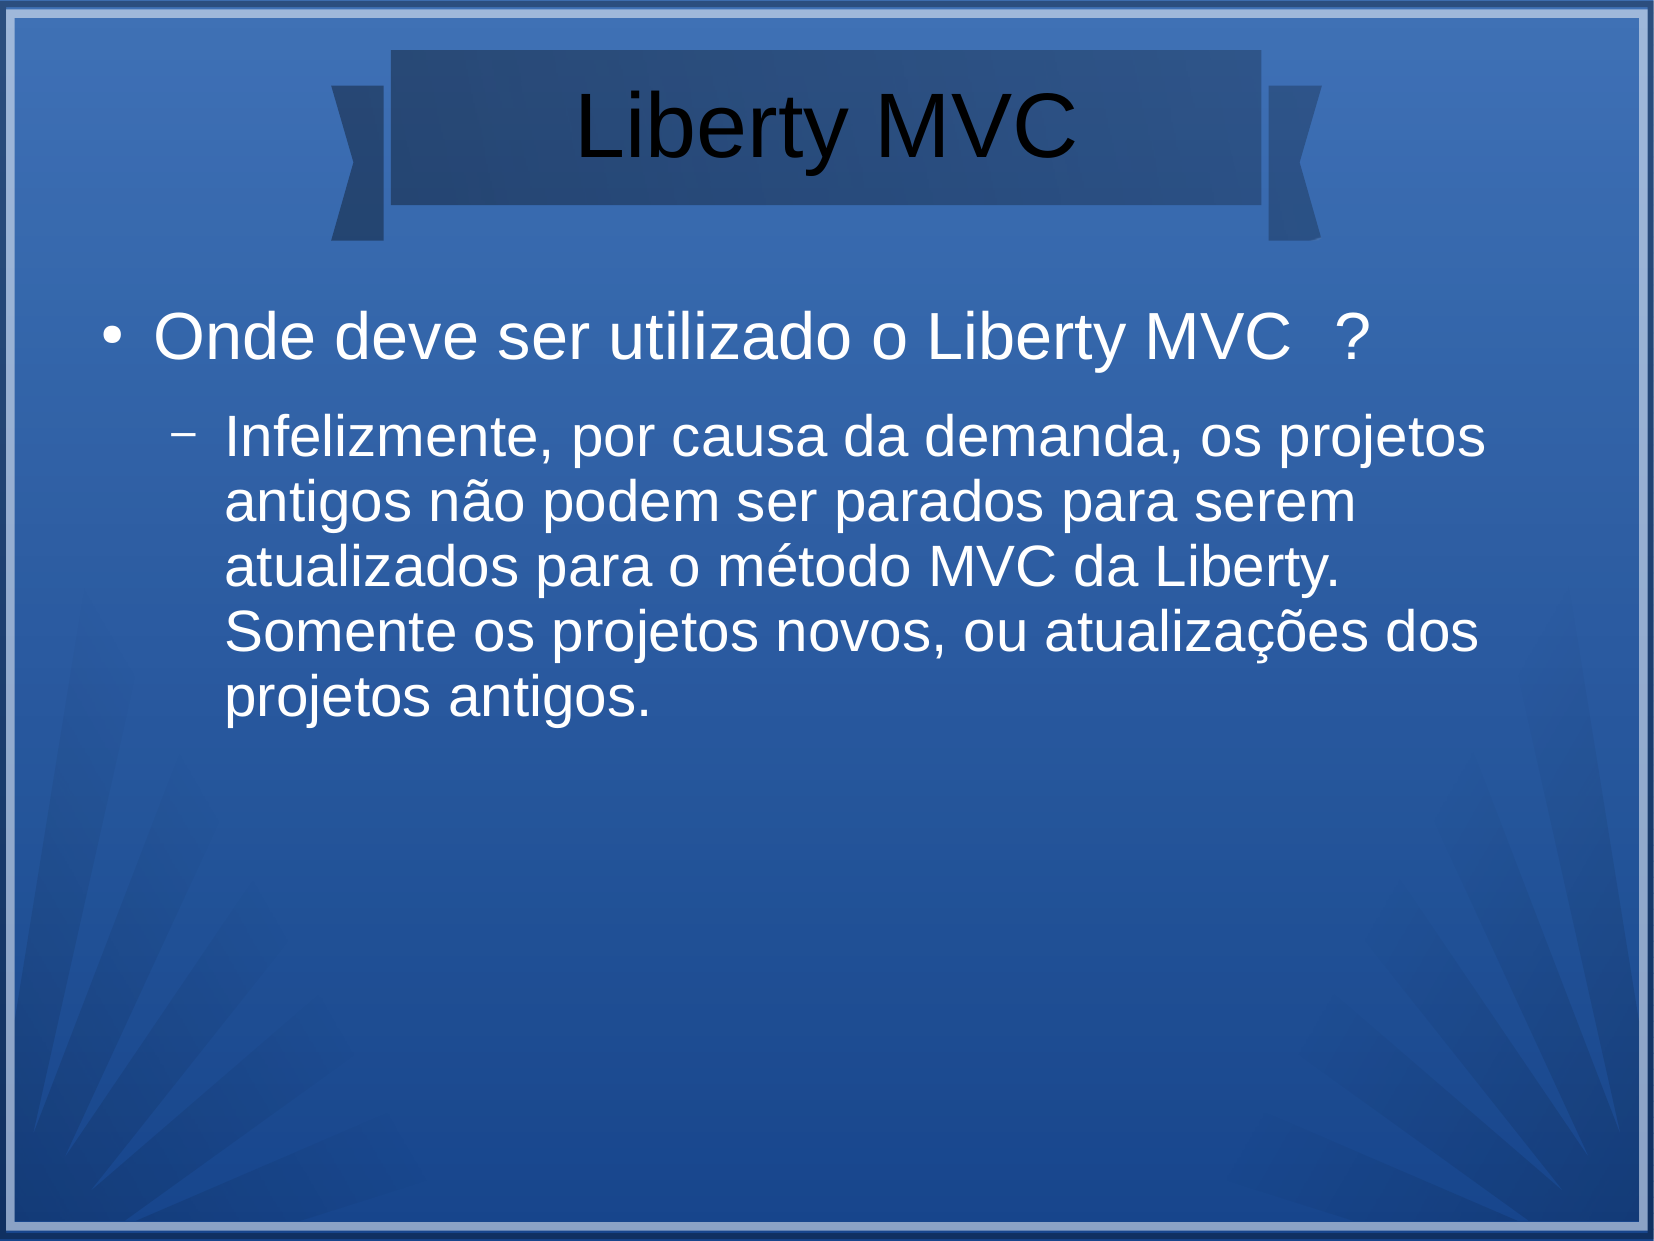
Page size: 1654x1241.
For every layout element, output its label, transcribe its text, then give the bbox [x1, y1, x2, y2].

title Liberty MVC [389, 47, 1264, 205]
list Onde deve ser utilizado o Liberty MVC ? Infelizmente, por causa da demanda, os projetos antigos não podem ser parados para serem atualizados para o método MVC da Liberty. Somente os projetos novos, ou atualizações dos projetos antigos. [82, 299, 1571, 1241]
